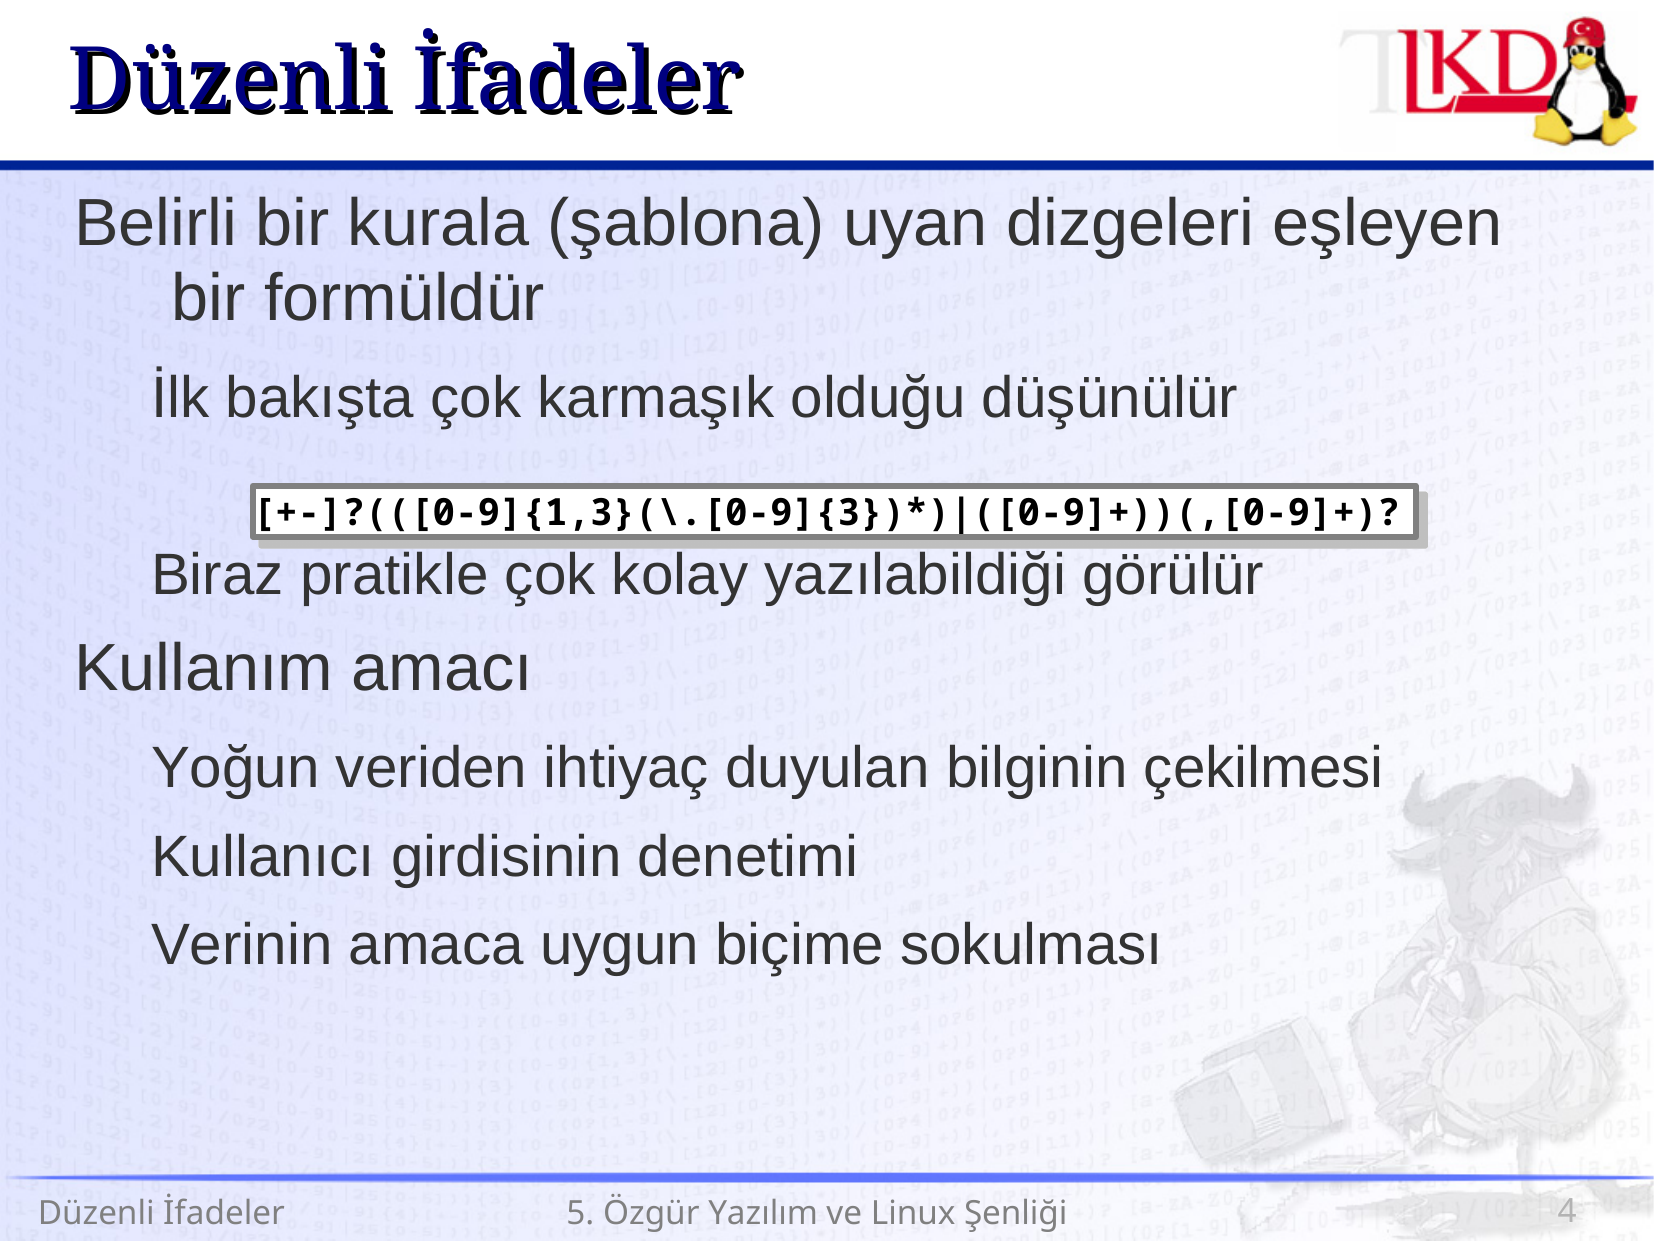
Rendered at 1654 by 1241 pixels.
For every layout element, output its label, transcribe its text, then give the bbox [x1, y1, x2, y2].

title Düzenli İfadeler [67, 13, 1399, 138]
list Belirli bir kurala (şablona) uyan dizgeleri eşleyen bir formüldür İlk bakışta çok karmaşık olduğu düşünülür Biraz pratikle çok kolay yazılabildiği görülür Kullanım amacı Yoğun veriden ihtiyaç duyulan bilginin çekilmesi Kullanıcı girdisinin denetimi Verinin amaca uygun biçime sokulması [56, 185, 1595, 1127]
picture [0, 0, 1654, 1241]
text_box [+-]?(([0-9]{1,3}(\.[0-9]{3})*)|([0-9]+))(,[0-9]+)? [252, 485, 1416, 530]
